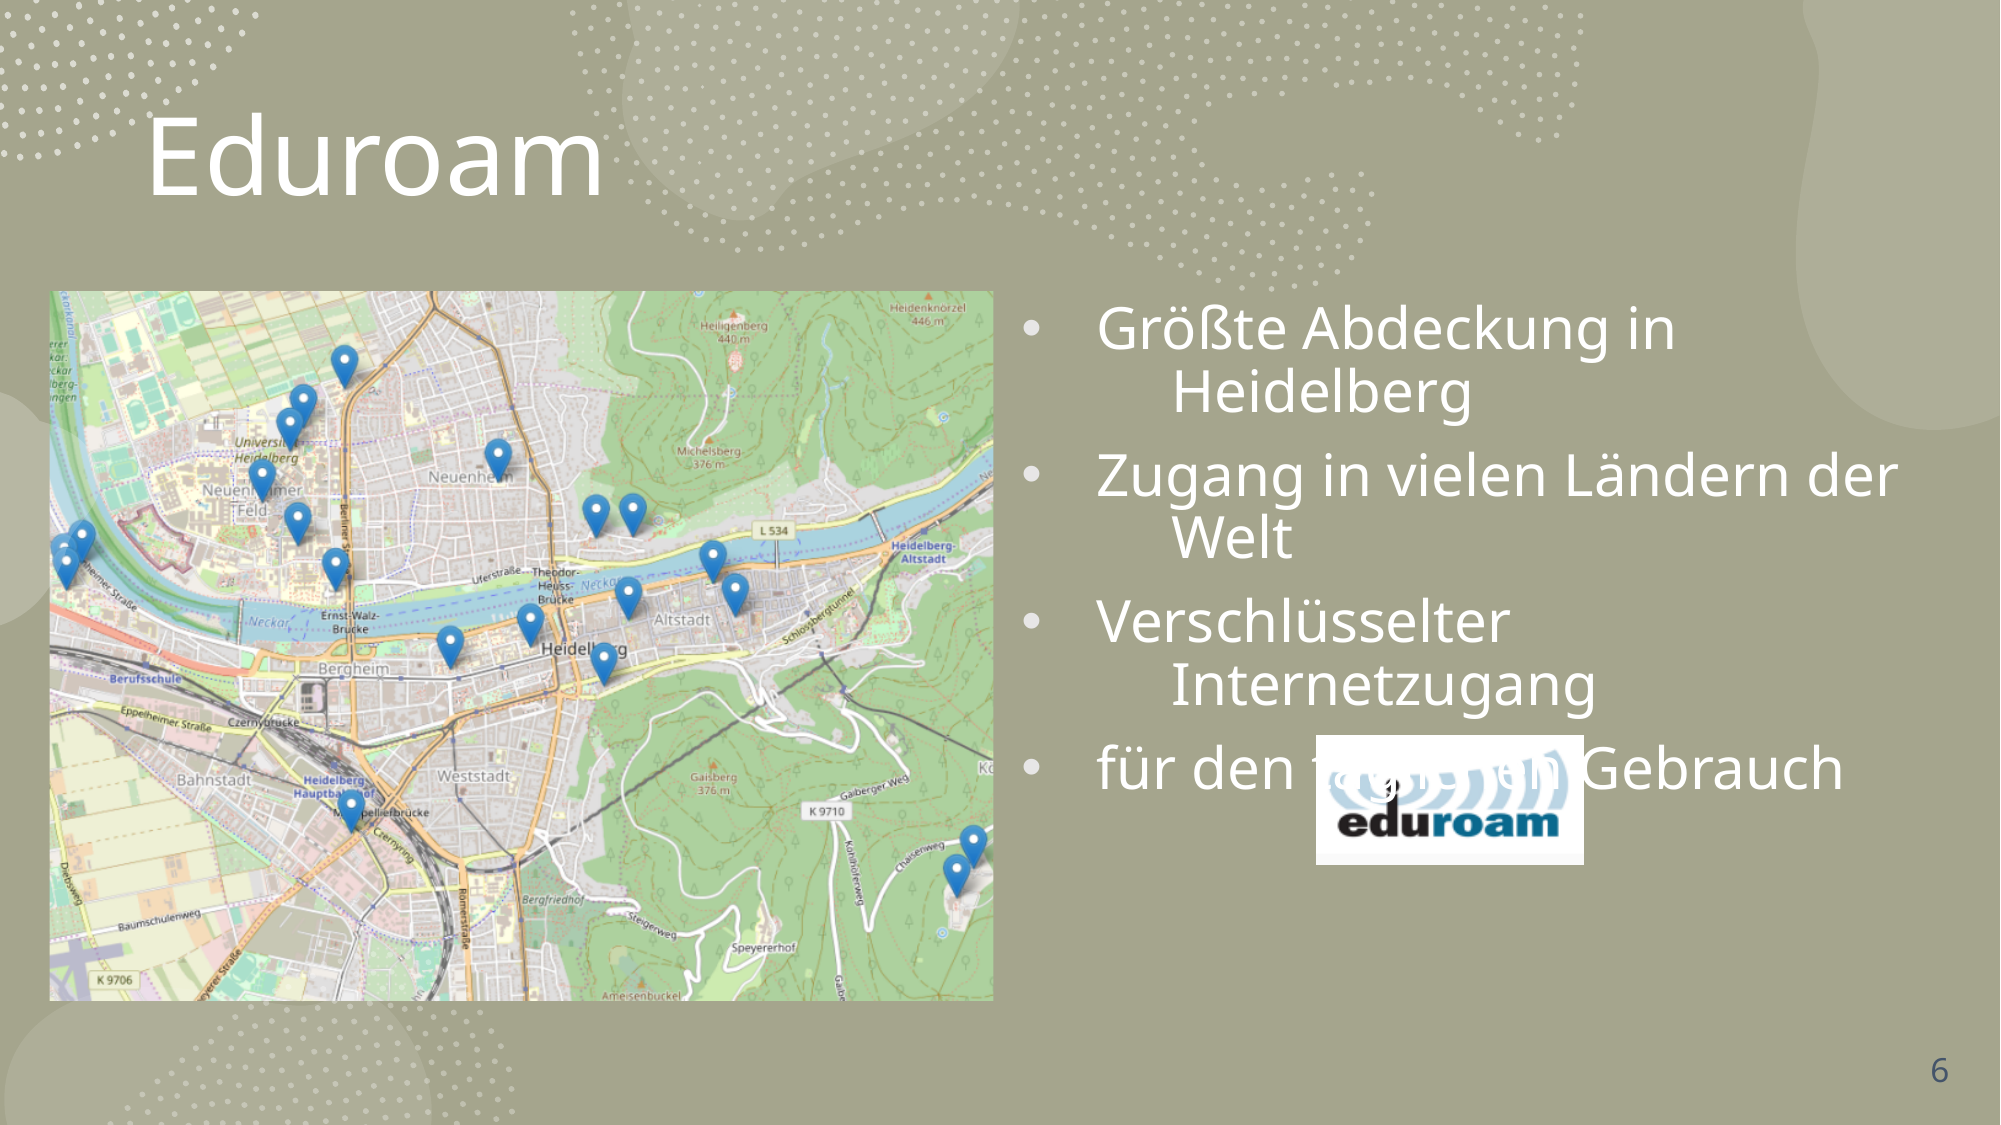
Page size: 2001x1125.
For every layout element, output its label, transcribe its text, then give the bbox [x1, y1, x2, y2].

list Größte Abdeckung in Heidelberg Zugang in vielen Ländern der Welt Verschlüsselter Internetzugang für den täglichen Gebrauch [1006, 291, 1951, 1001]
title Eduroam [128, 94, 1754, 349]
text_box [0, 0, 2000, 1125]
picture [49, 291, 994, 1001]
